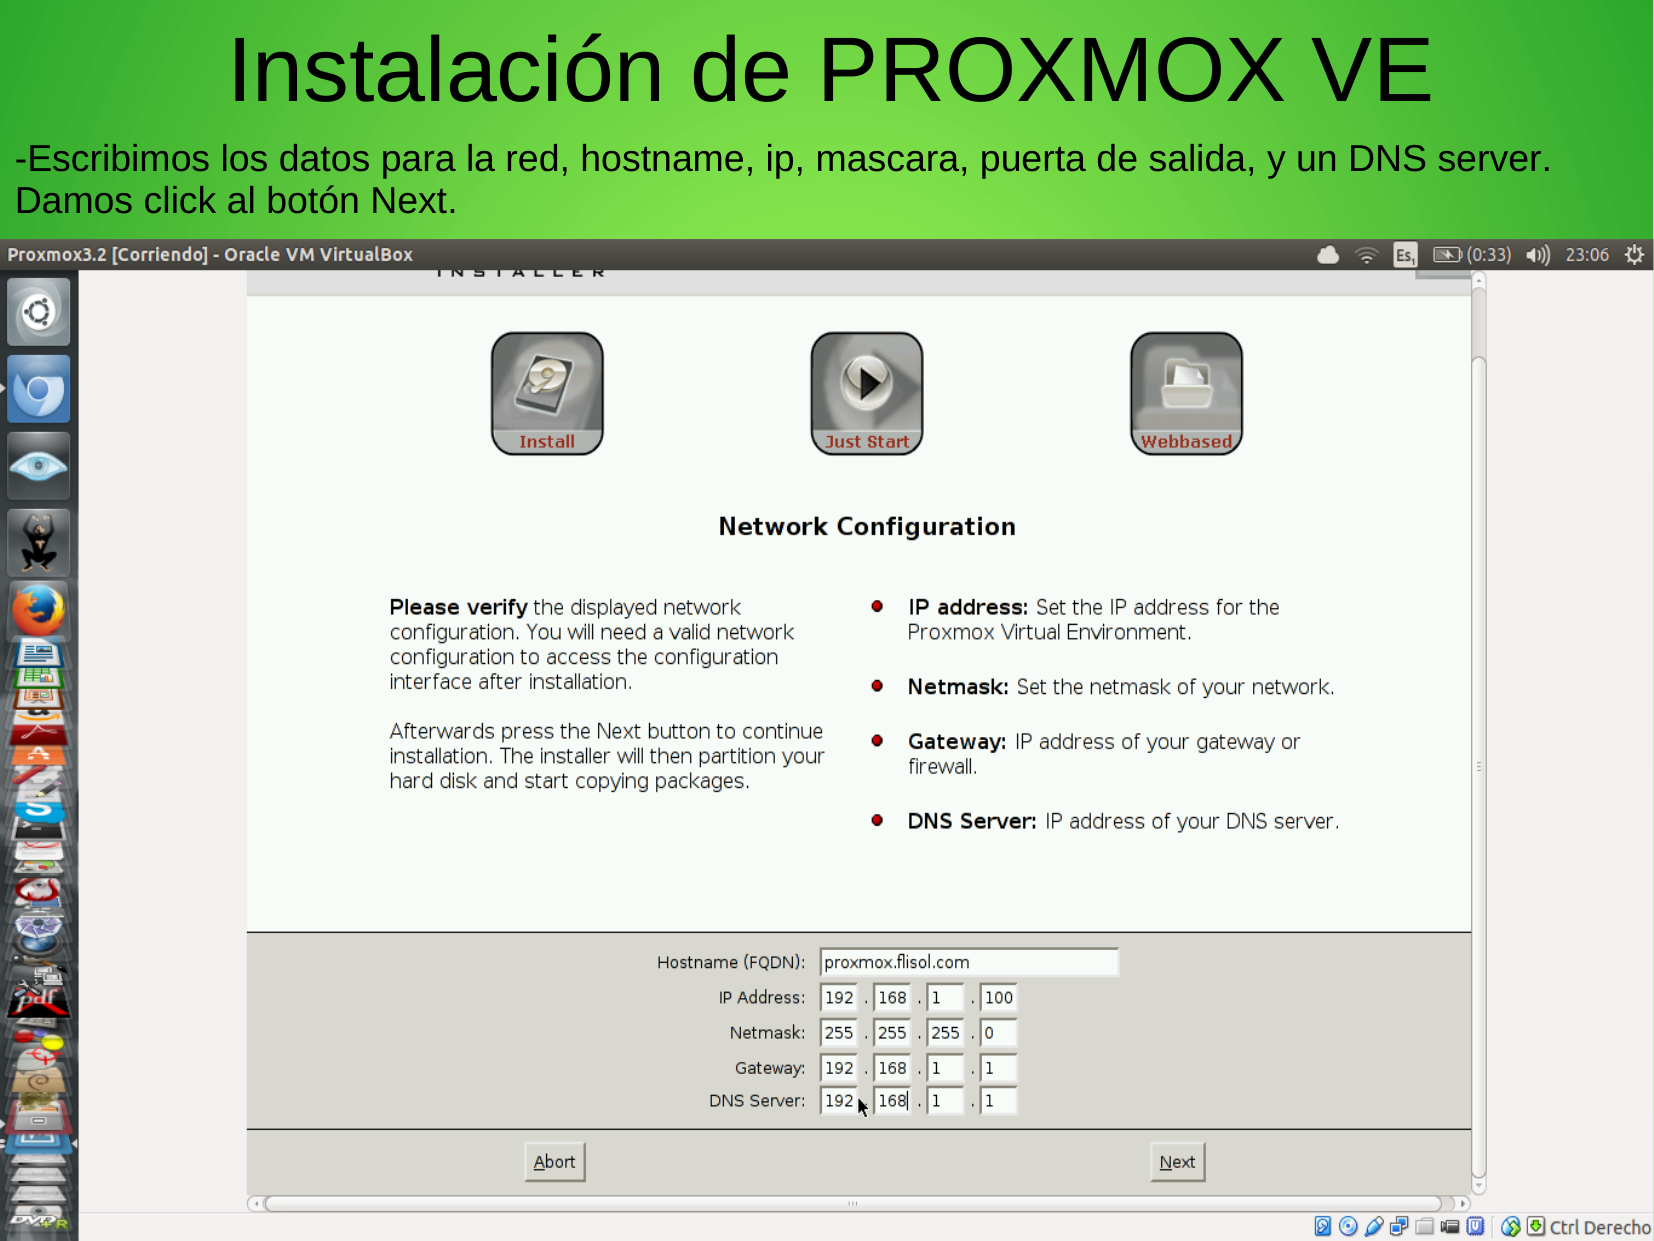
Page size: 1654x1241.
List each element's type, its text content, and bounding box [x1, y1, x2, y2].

text_box -Escribimos los datos para la red, hostname, ip, mascara, puerta de salida, y un DNS server. Damos click al botón Next. [0, 129, 1654, 230]
text_box Instalación de PROXMOX VE [212, 11, 1452, 129]
picture [0, 0, 1654, 129]
picture [0, 230, 1654, 1241]
